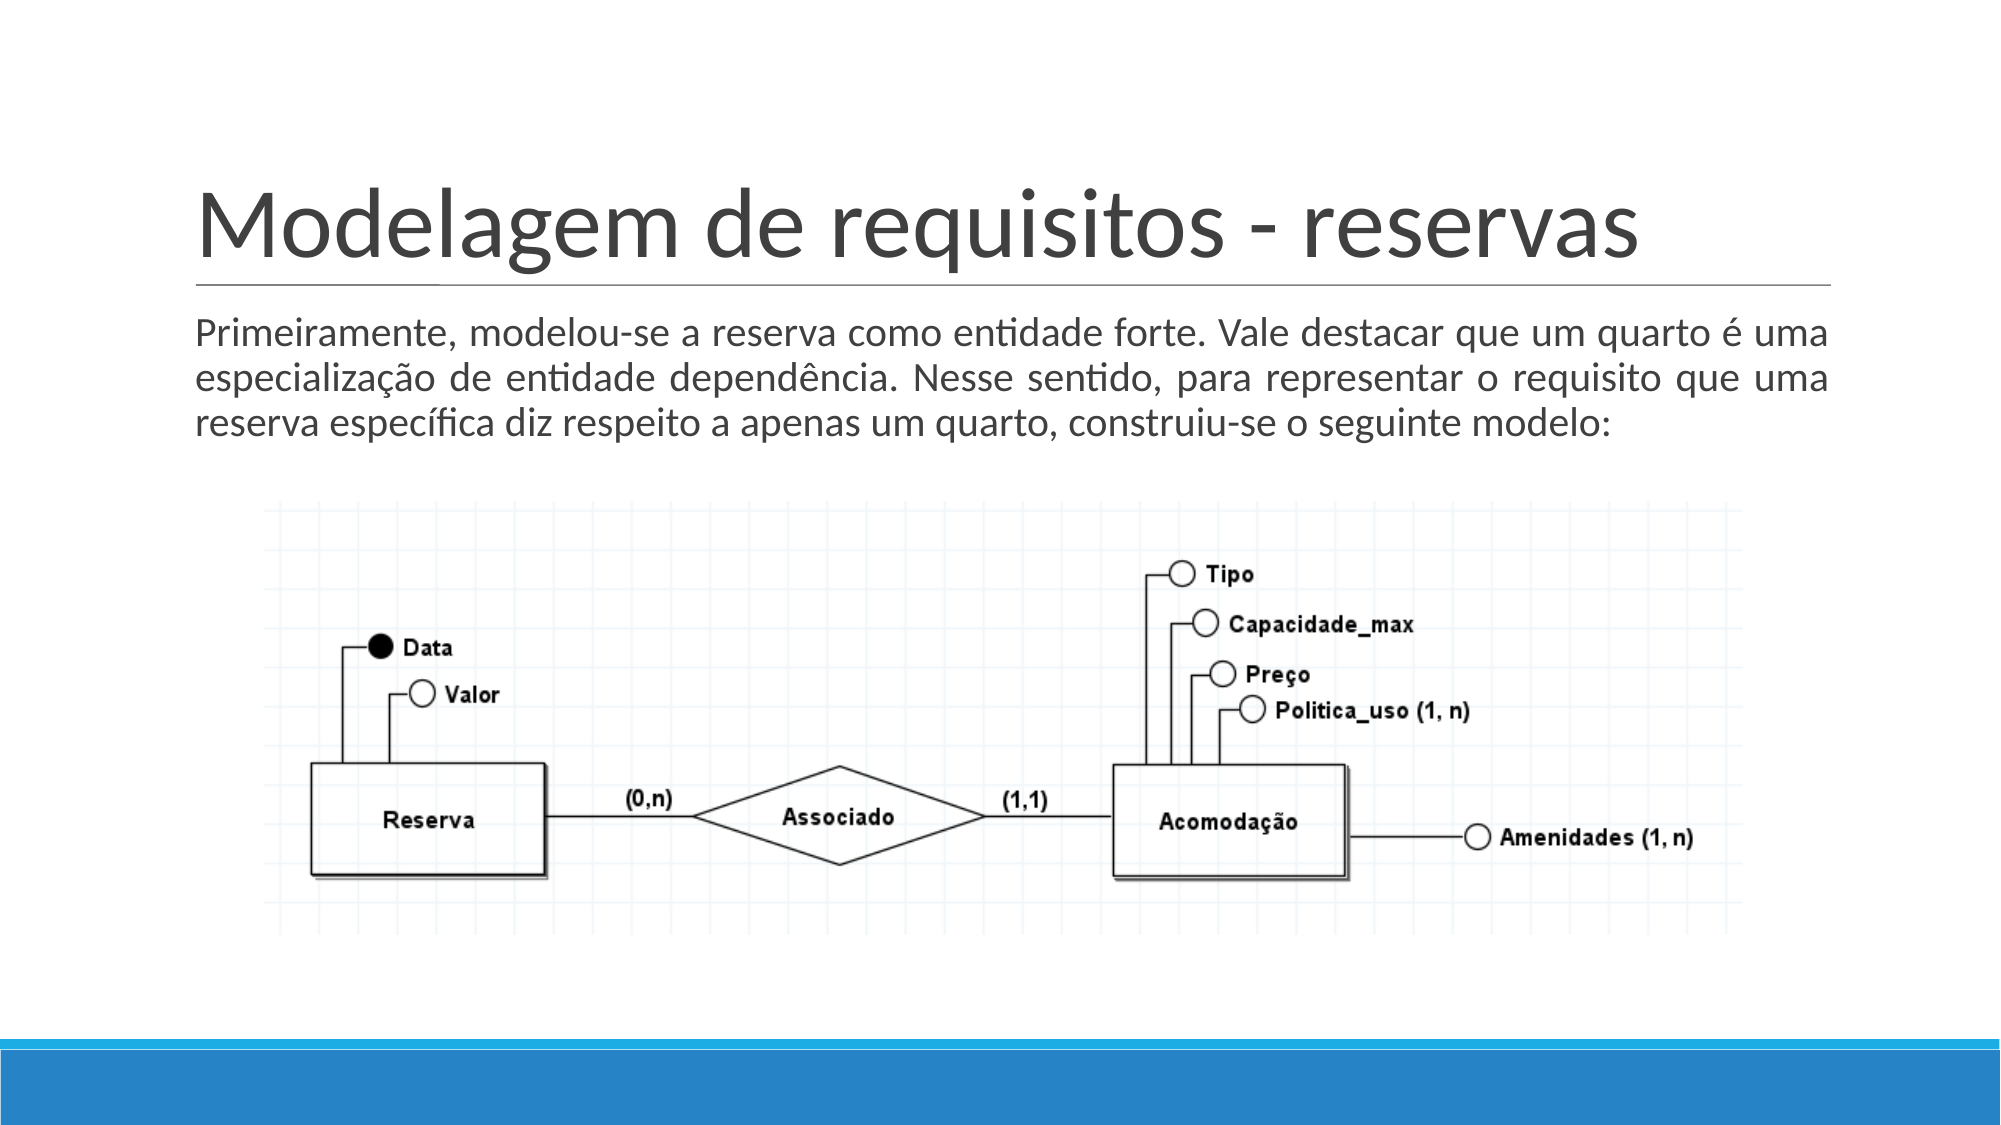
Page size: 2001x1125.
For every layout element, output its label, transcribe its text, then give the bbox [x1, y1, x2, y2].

picture [264, 501, 1743, 935]
text_box Primeiramente, modelou-se a reserva como entidade forte. Vale destacar que um quarto é uma especialização de entidade dependência. Nesse sentido, para representar o requisito que uma reserva específica diz respeito a apenas um quarto, construiu-se o seguinte modelo: [180, 302, 1830, 963]
text_box Modelagem de requisitos - reservas [180, 47, 1830, 285]
